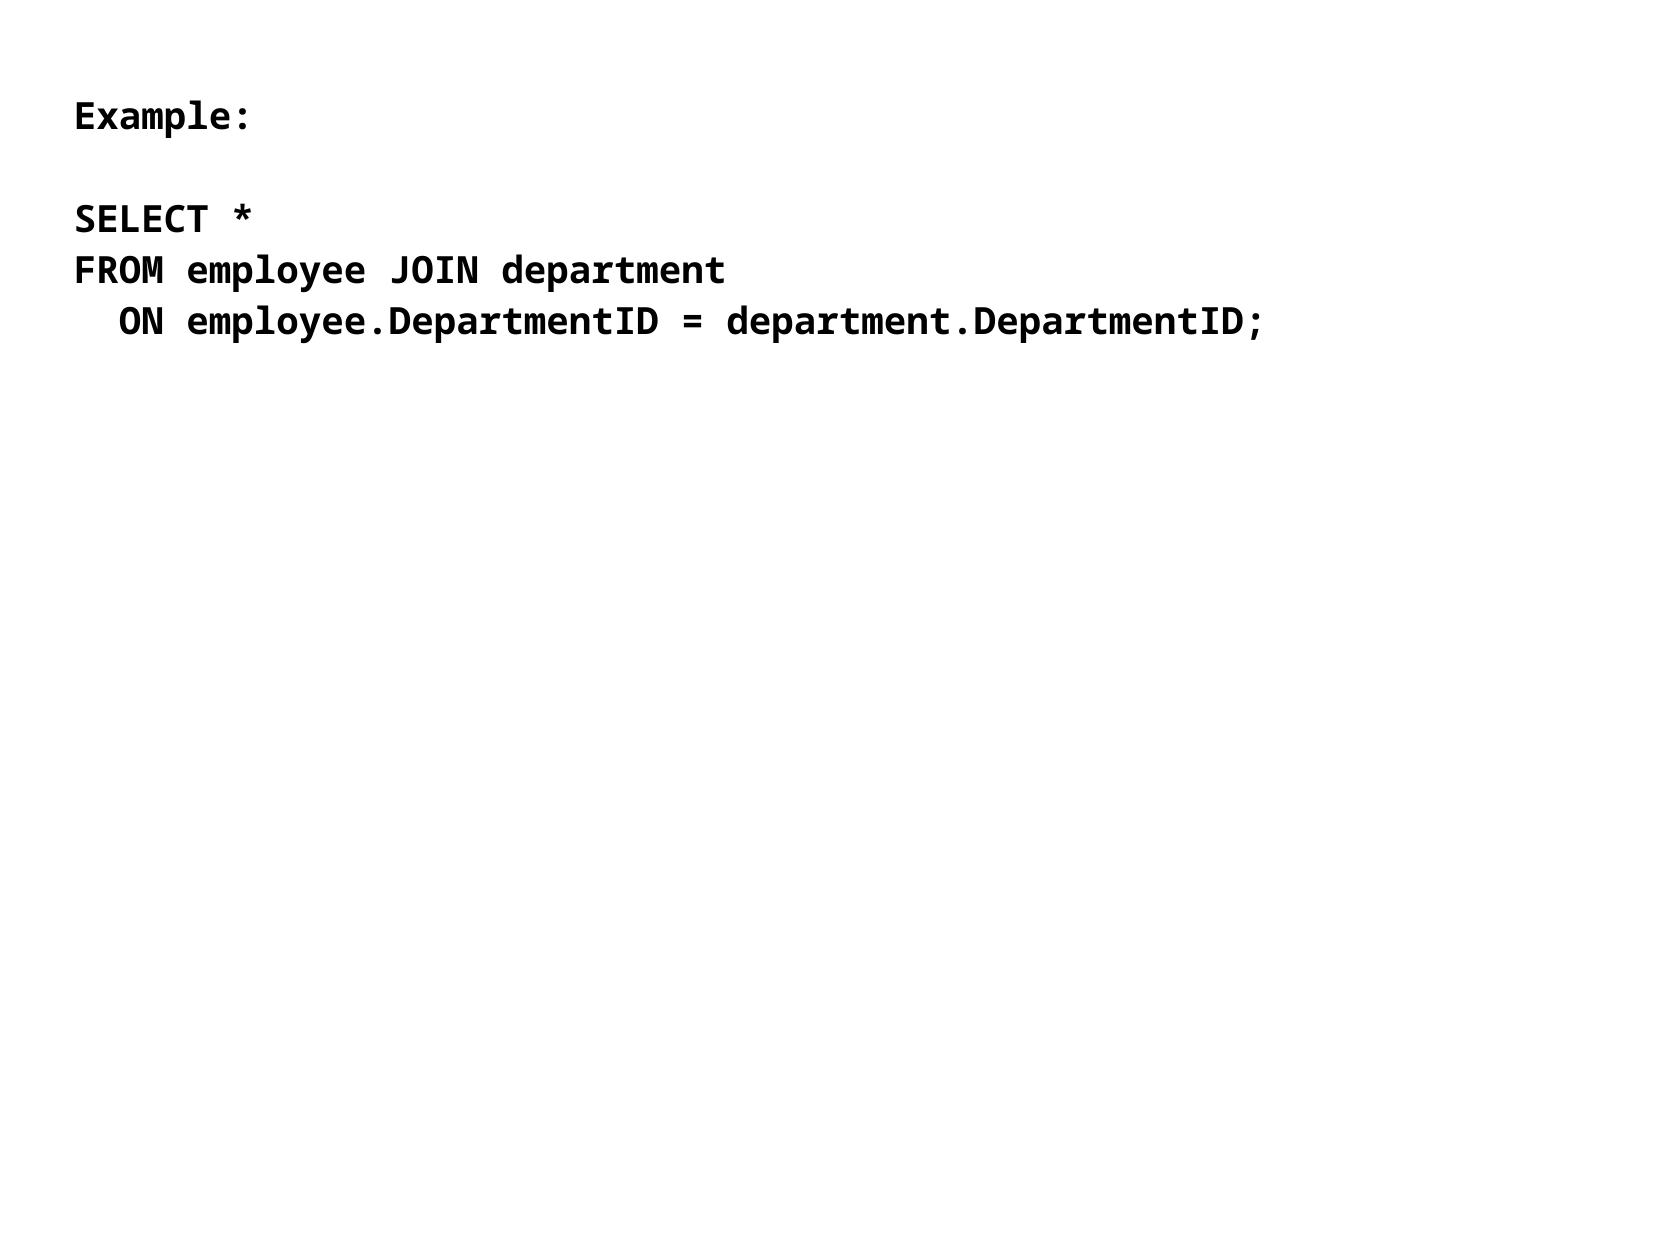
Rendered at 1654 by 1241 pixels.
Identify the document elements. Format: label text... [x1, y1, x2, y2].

text_box Example: SELECT * FROM employee JOIN department ON employee.DepartmentID = department.DepartmentID; [59, 82, 1595, 316]
